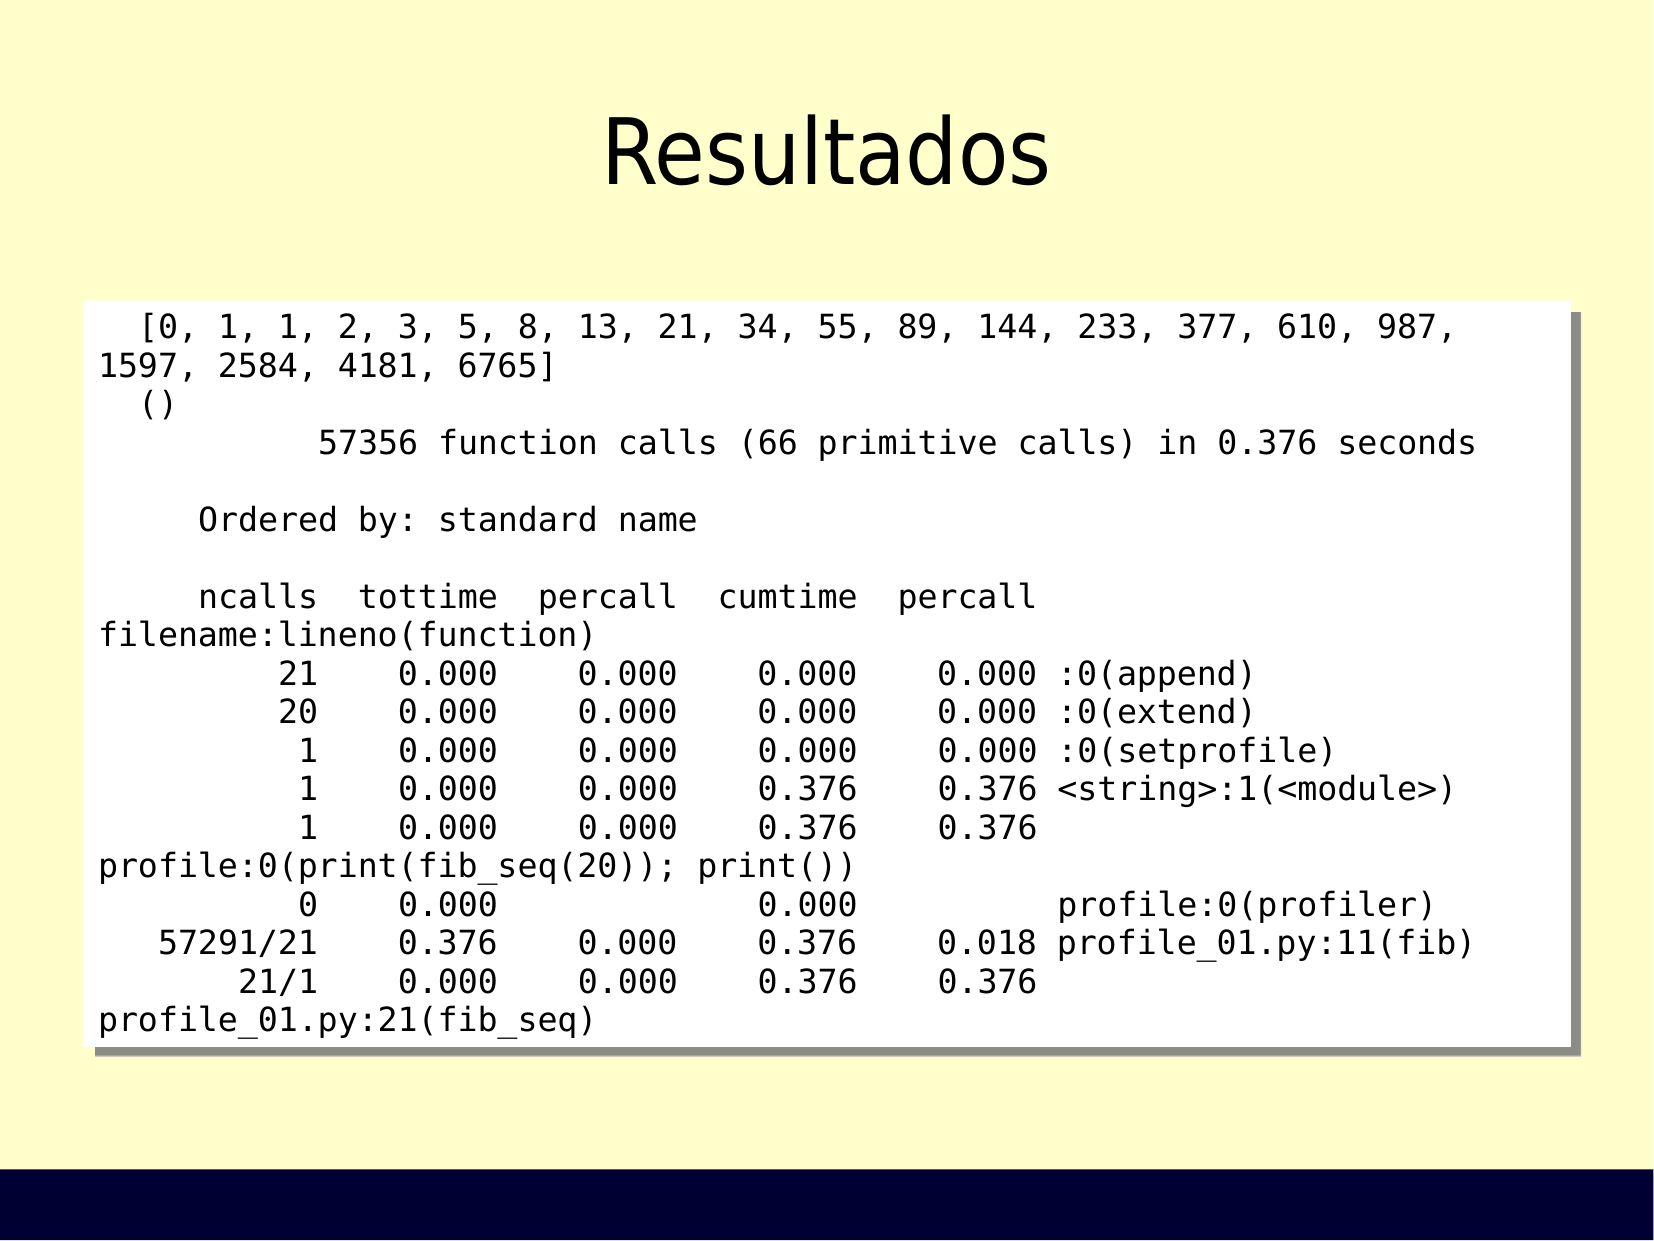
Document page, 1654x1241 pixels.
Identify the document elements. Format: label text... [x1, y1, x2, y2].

text_box [0, 1, 1, 2, 3, 5, 8, 13, 21, 34, 55, 89, 144, 233, 377, 610, 987, 1597, 2584, 4181, 6765] () 57356 function calls (66 primitive calls) in 0.376 seconds Ordered by: standard name ncalls tottime percall cumtime percall filename:lineno(function) 21 0.000 0.000 0.000 0.000 :0(append) 20 0.000 0.000 0.000 0.000 :0(extend) 1 0.000 0.000 0.000 0.000 :0(setprofile) 1 0.000 0.000 0.376 0.376 <string>:1(<module>) 1 0.000 0.000 0.376 0.376 profile:0(print(fib_seq(20)); print()) 0 0.000 0.000 profile:0(profiler) 57291/21 0.376 0.000 0.376 0.018 profile_01.py:11(fib) 21/1 0.000 0.000 0.376 0.376 profile_01.py:21(fib_seq) [83, 300, 1571, 1047]
title Resultados [82, 49, 1571, 257]
